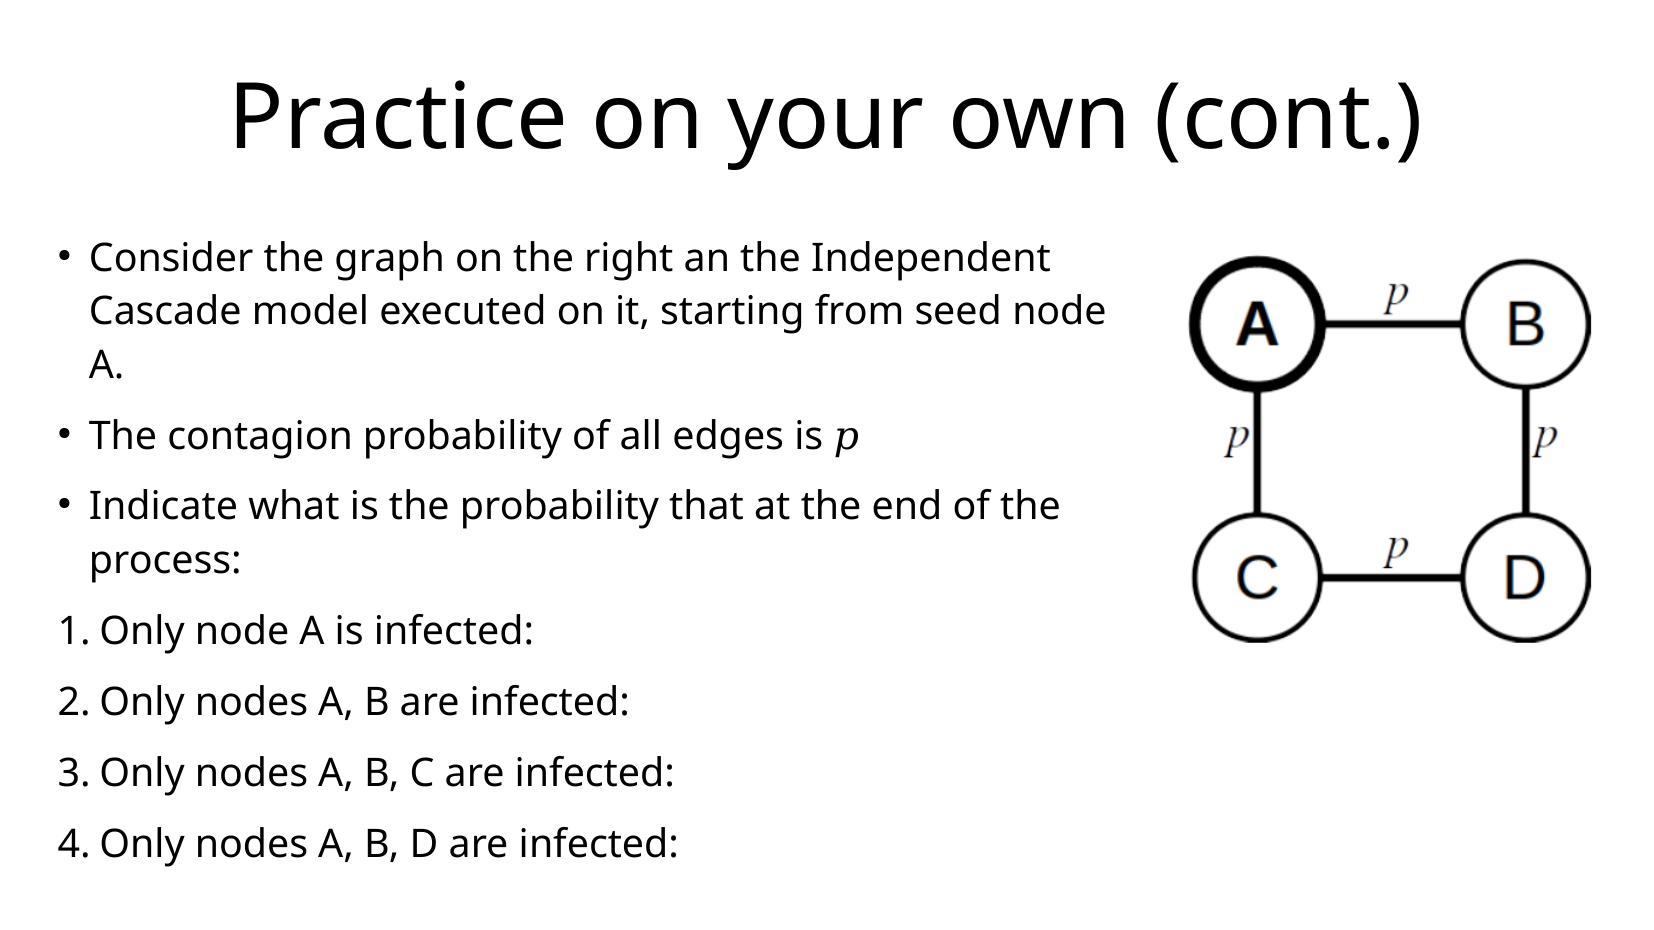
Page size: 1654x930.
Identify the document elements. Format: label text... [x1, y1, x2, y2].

list Consider the graph on the right an the Independent Cascade model executed on it, starting from seed node A. The contagion probability of all edges is p Indicate what is the probability that at the end of the process: Only node A is infected: Only nodes A, B are infected: Only nodes A, B, C are infected: Only nodes A, B, D are infected: [47, 229, 1126, 877]
title Practice on your own (cont.) [82, 1, 1571, 225]
picture [1170, 237, 1620, 667]
